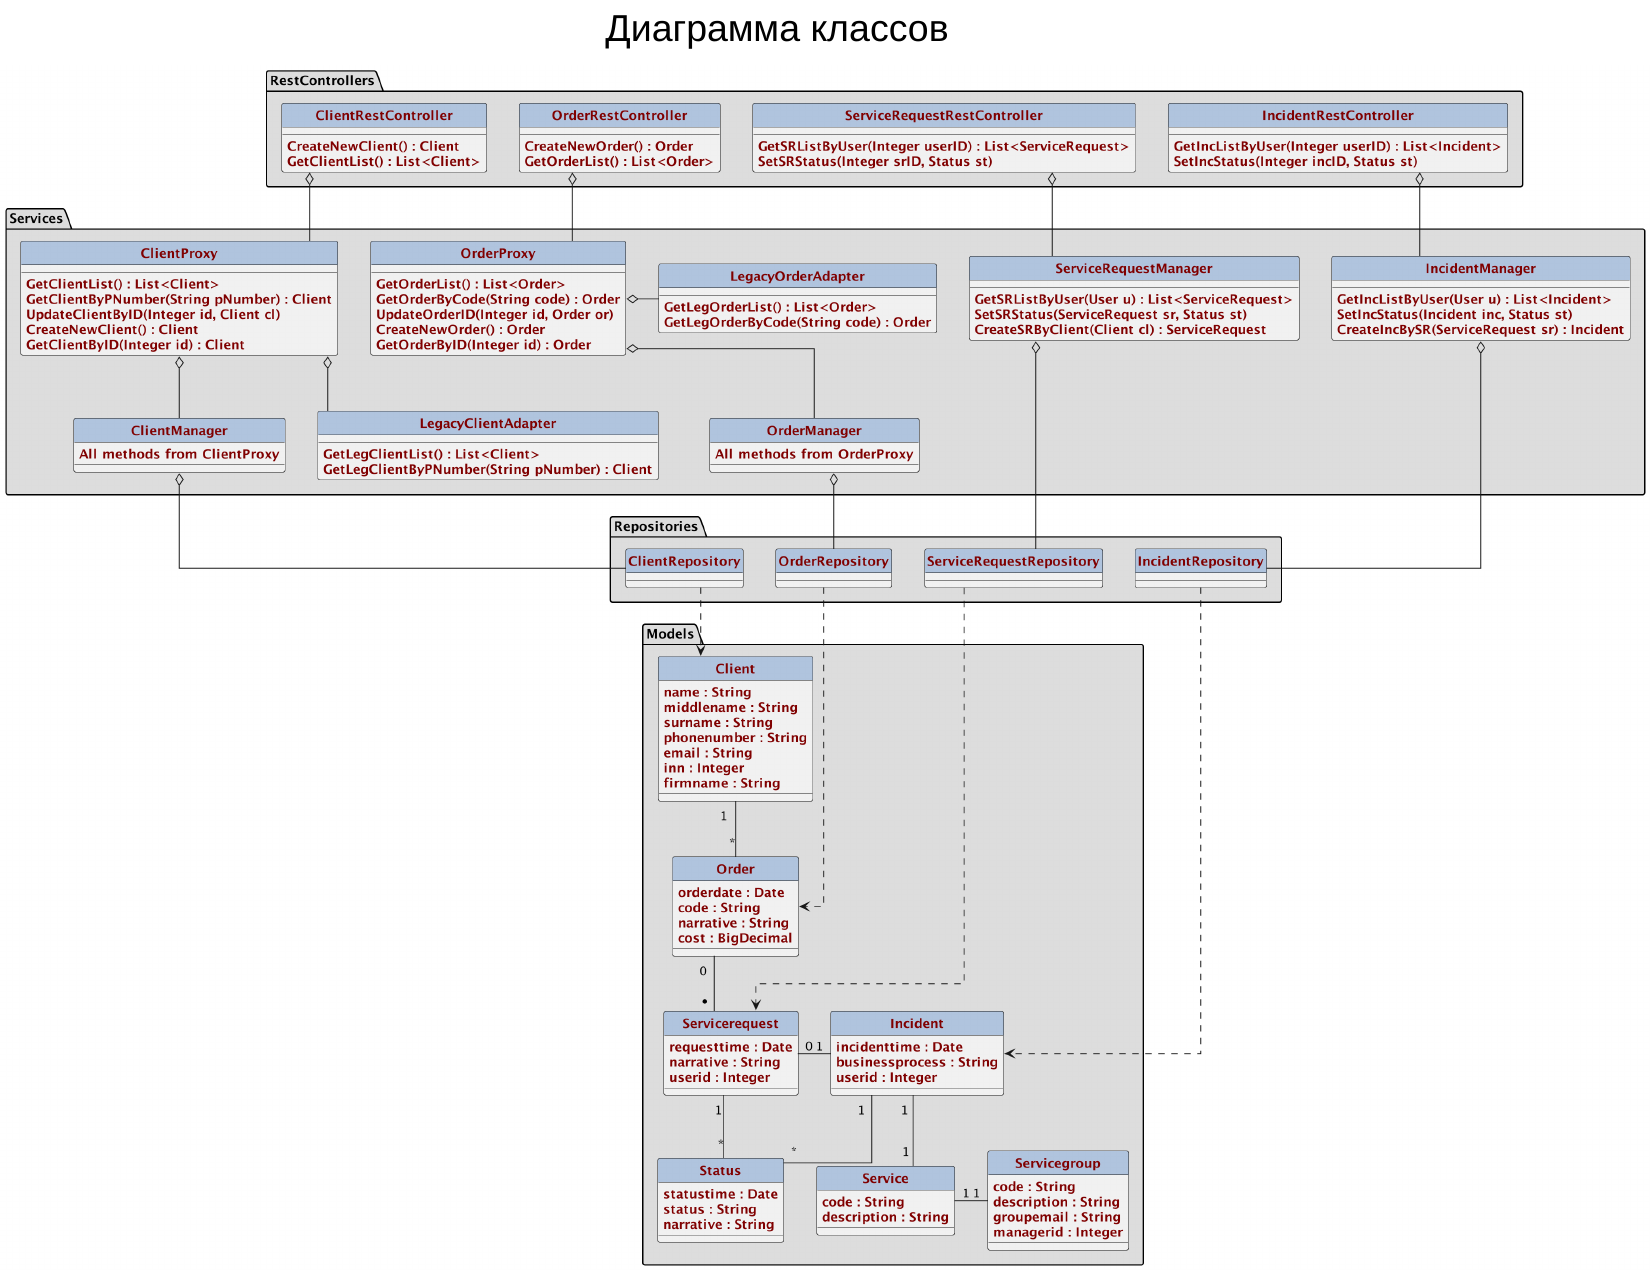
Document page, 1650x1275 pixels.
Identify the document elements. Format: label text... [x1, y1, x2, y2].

picture [0, 65, 1650, 1270]
text_box <slide-name> [590, 0, 1421, 71]
